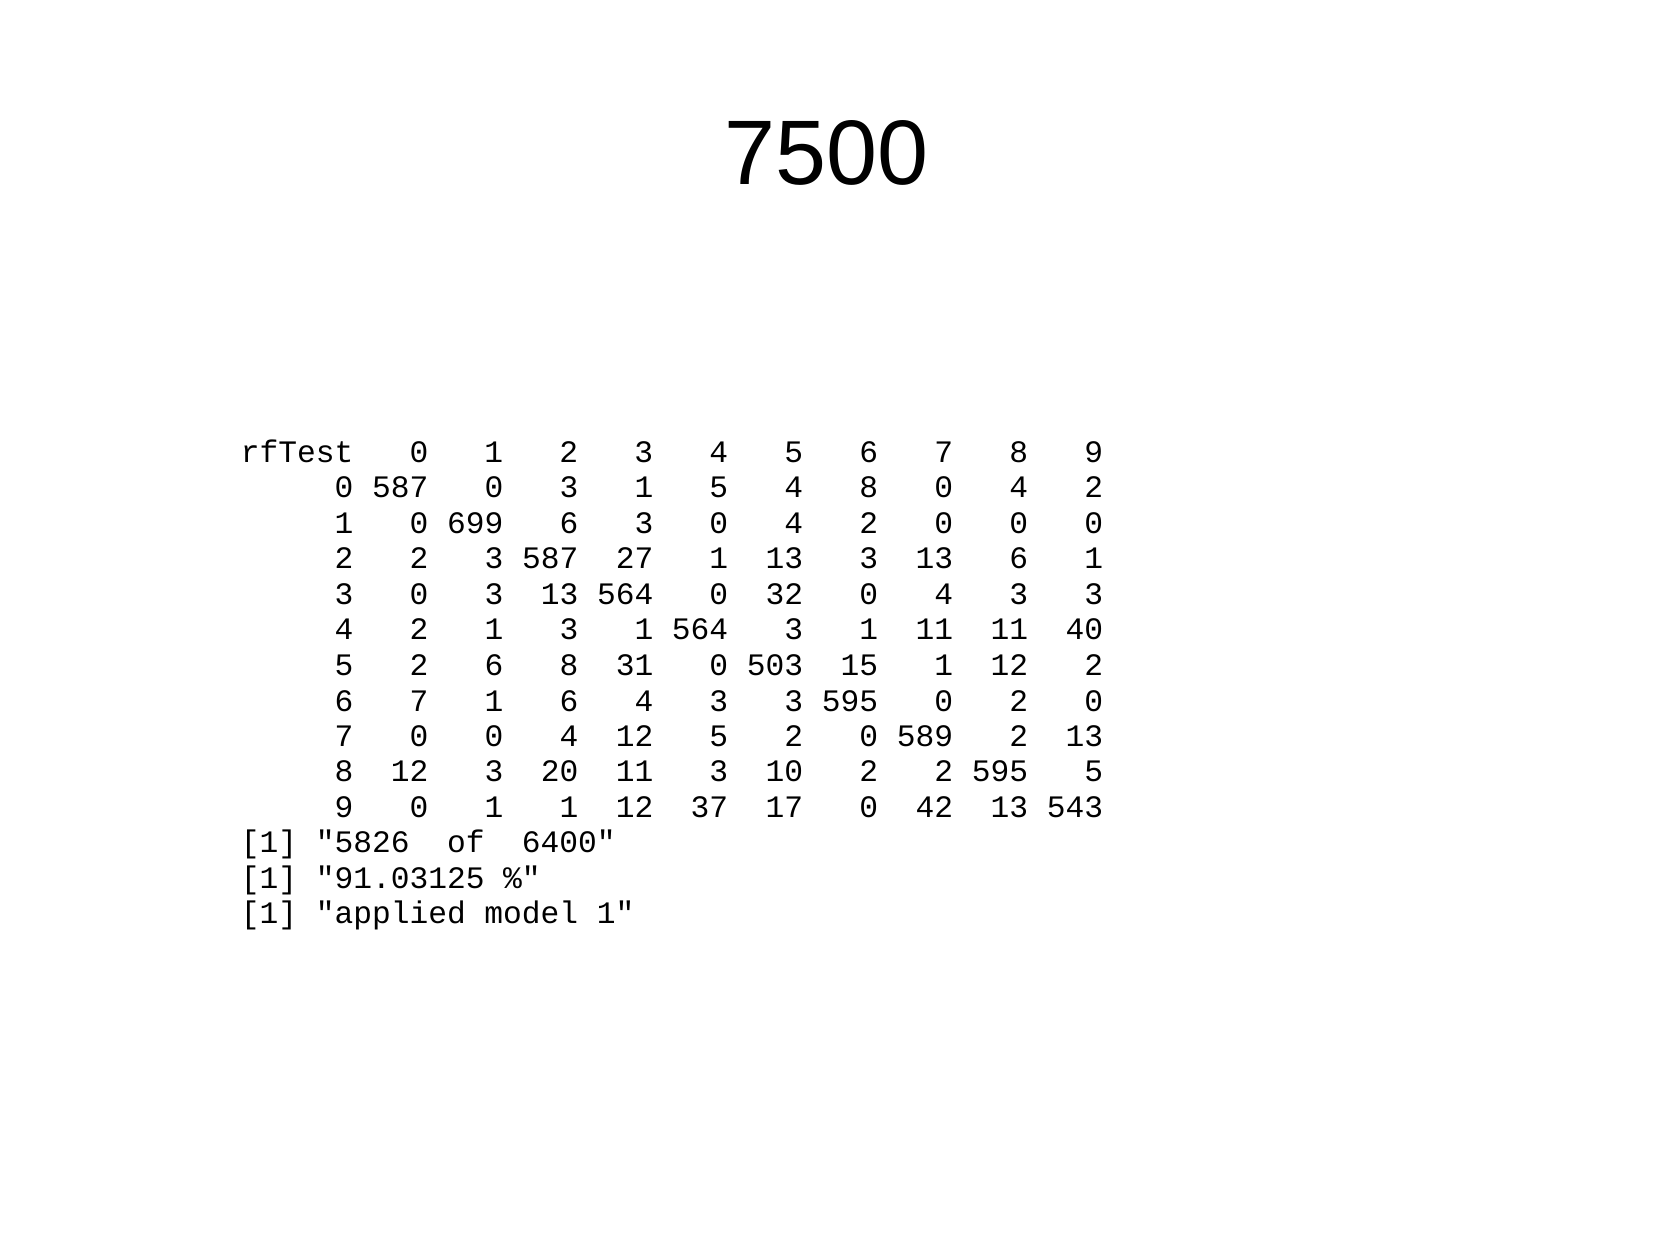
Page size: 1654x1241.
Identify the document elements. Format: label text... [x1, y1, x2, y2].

text_box rfTest 0 1 2 3 4 5 6 7 8 9 0 587 0 3 1 5 4 8 0 4 2 1 0 699 6 3 0 4 2 0 0 0 2 2 3 587 27 1 13 3 13 6 1 3 0 3 13 564 0 32 0 4 3 3 4 2 1 3 1 564 3 1 11 11 40 5 2 6 8 31 0 503 15 1 12 2 6 7 1 6 4 3 3 595 0 2 0 7 0 0 4 12 5 2 0 589 2 13 8 12 3 20 11 3 10 2 2 595 5 9 0 1 1 12 37 17 0 42 13 543 [1] "5826 of 6400" [1] "91.03125 %" [1] "applied model 1" [226, 429, 1231, 946]
title 7500 [82, 49, 1571, 257]
